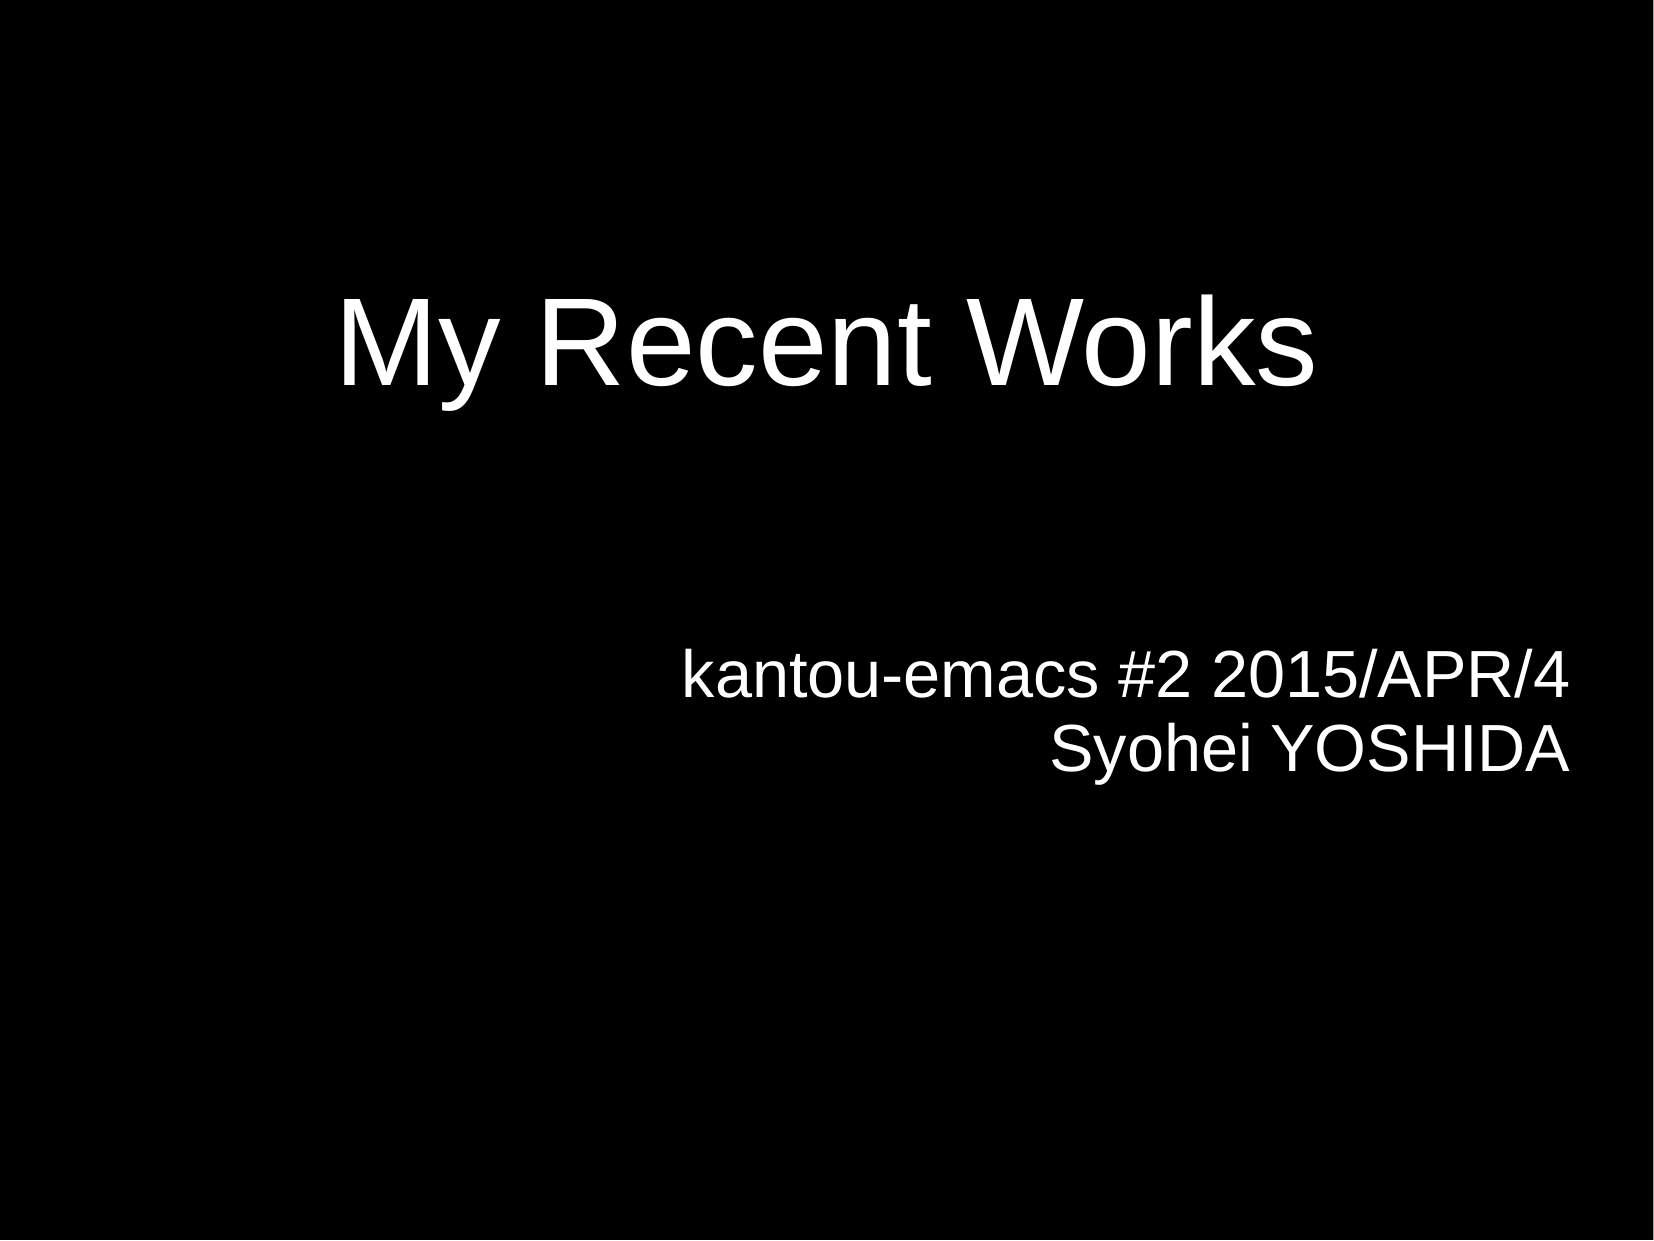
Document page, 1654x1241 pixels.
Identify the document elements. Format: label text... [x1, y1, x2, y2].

subtitle My Recent Works kantou-emacs #2 2015/APR/4 Syohei YOSHIDA [82, 49, 1571, 1010]
